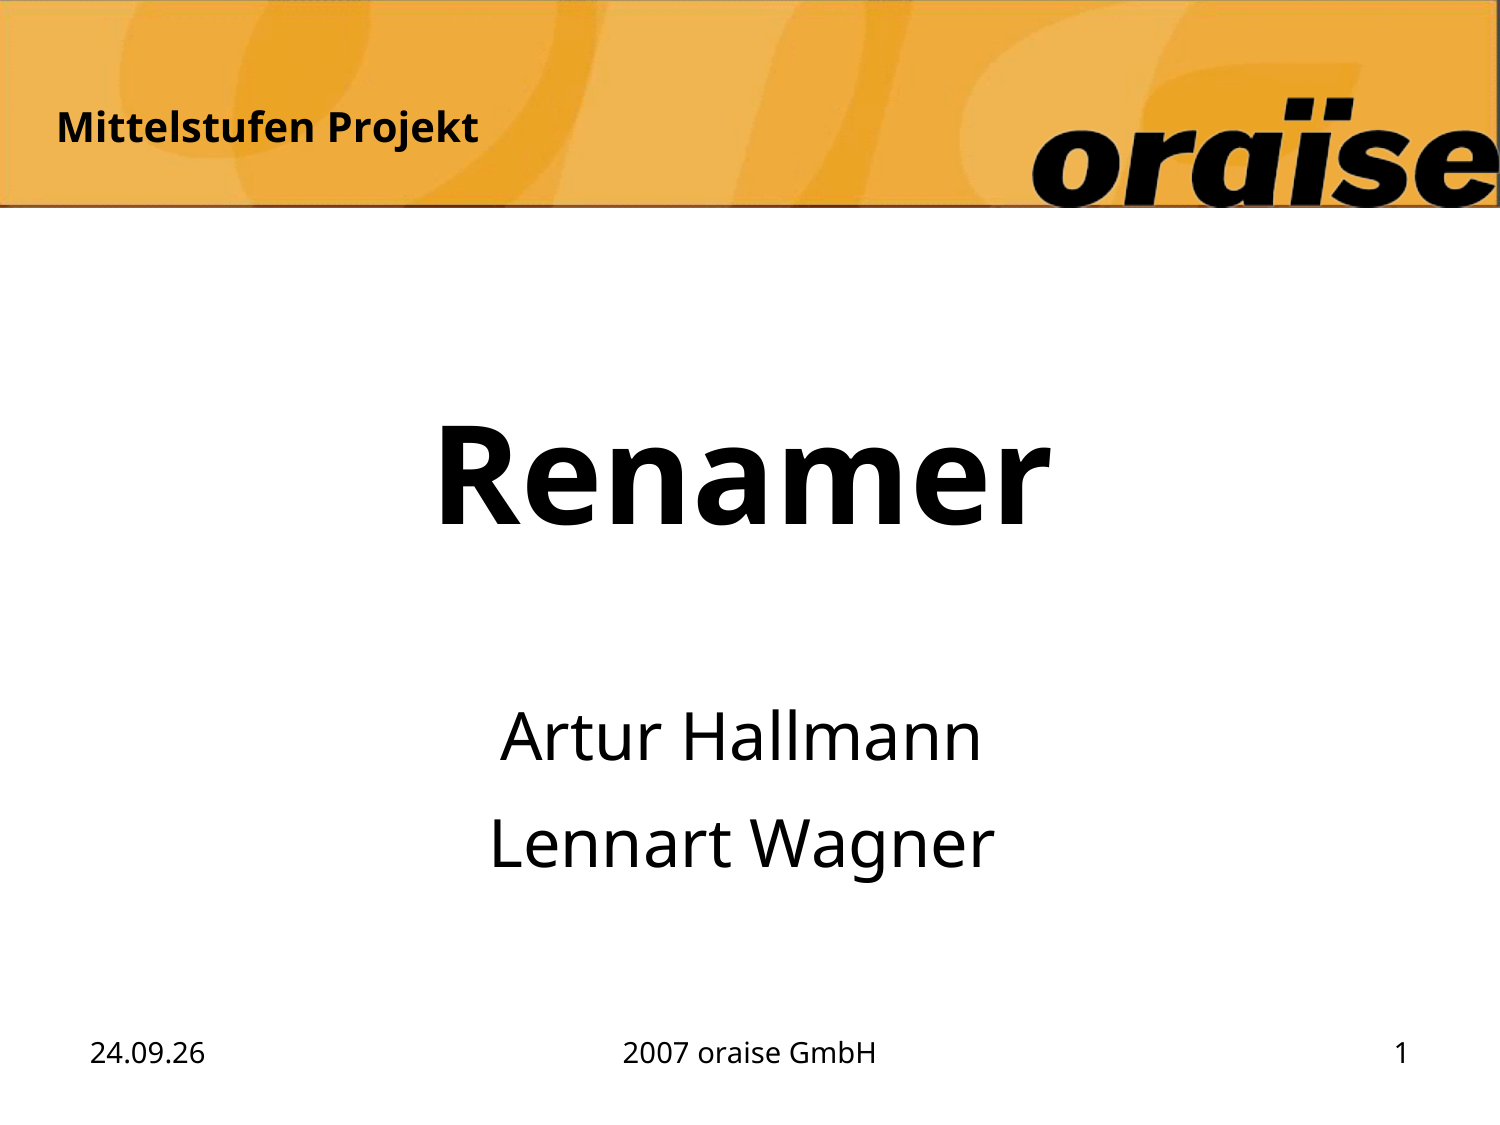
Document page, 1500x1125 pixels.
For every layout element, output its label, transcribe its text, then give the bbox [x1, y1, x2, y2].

picture [1032, 97, 1500, 209]
text_box Mittelstufen Projekt [41, 90, 975, 163]
subtitle Renamer Artur Hallmann Lennart Wagner [67, 261, 1418, 1004]
chart [0, 0, 1500, 209]
